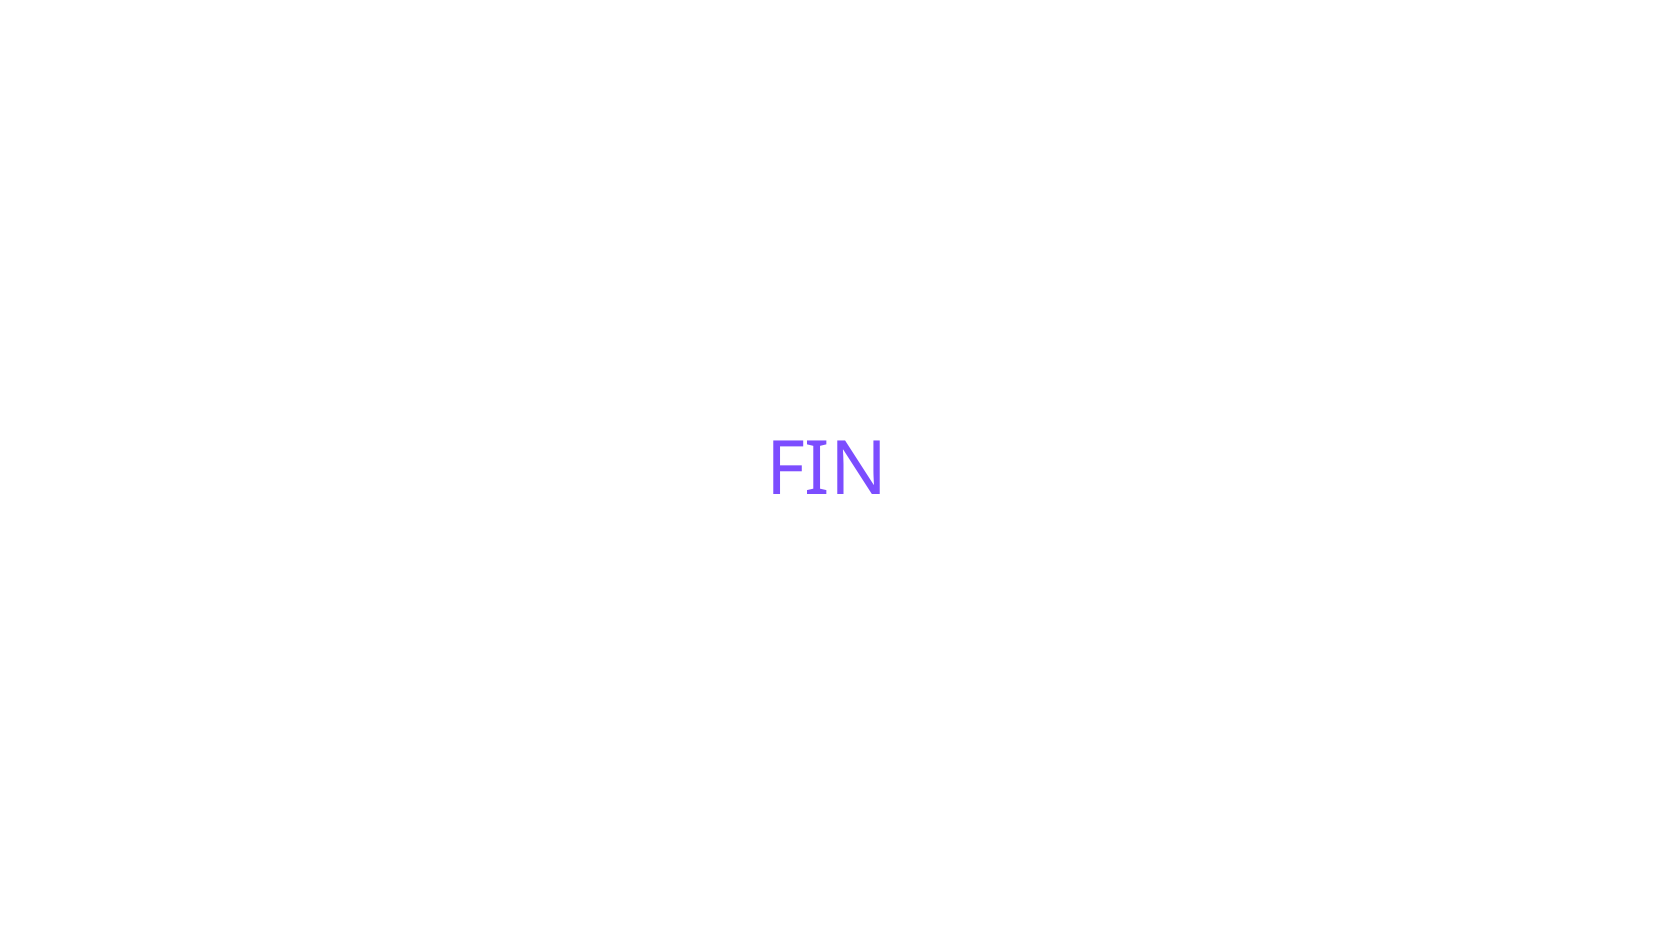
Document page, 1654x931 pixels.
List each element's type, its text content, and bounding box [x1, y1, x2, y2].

title FIN [749, 412, 904, 518]
